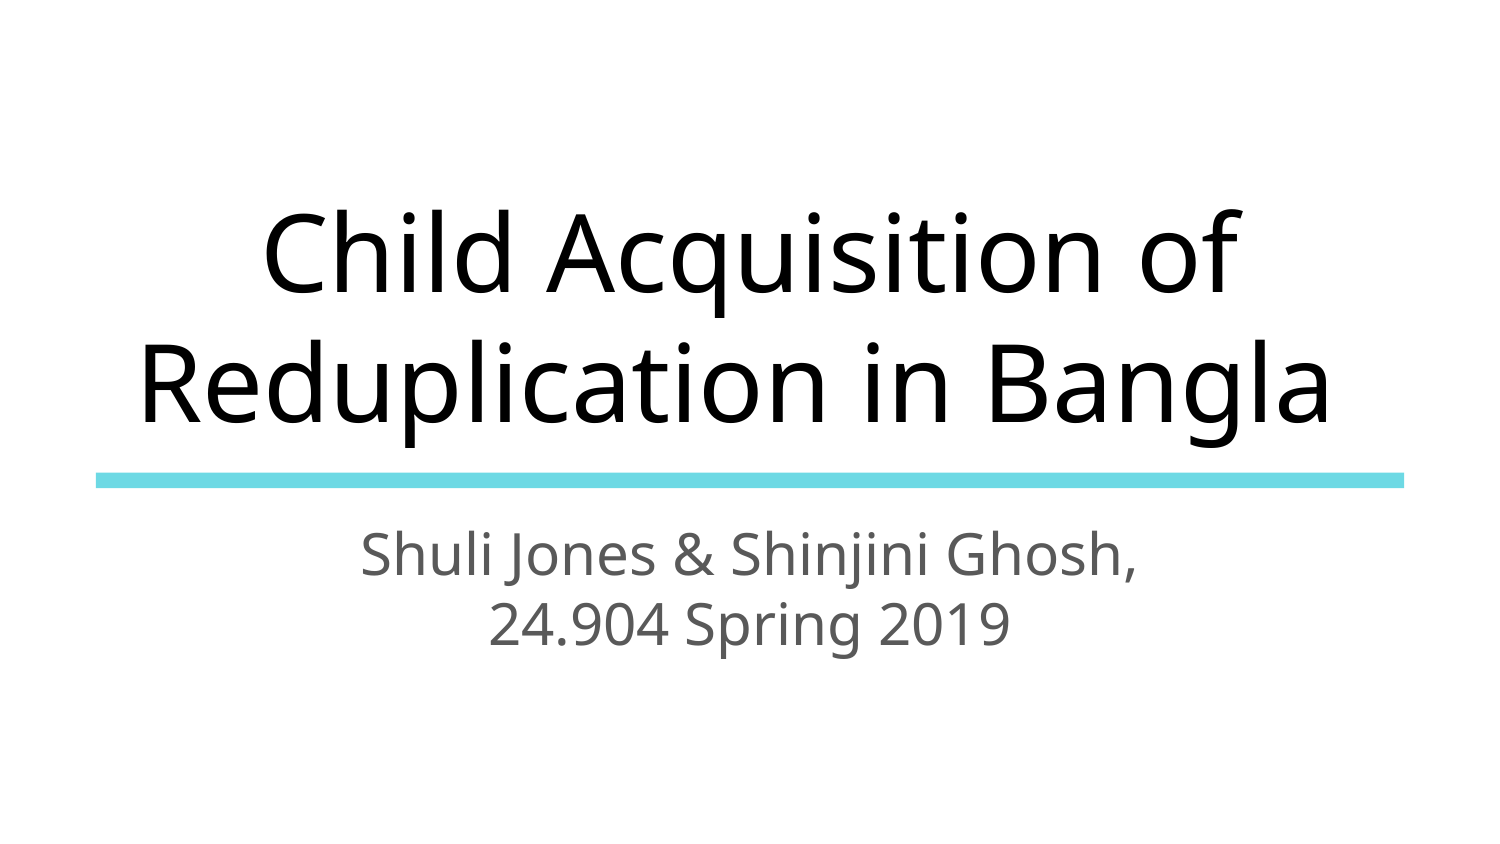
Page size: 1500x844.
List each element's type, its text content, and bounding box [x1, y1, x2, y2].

subtitle Shuli Jones & Shinjini Ghosh, 24.904 Spring 2019 [51, 502, 1449, 633]
title Child Acquisition of Reduplication in Bangla [51, 122, 1449, 459]
